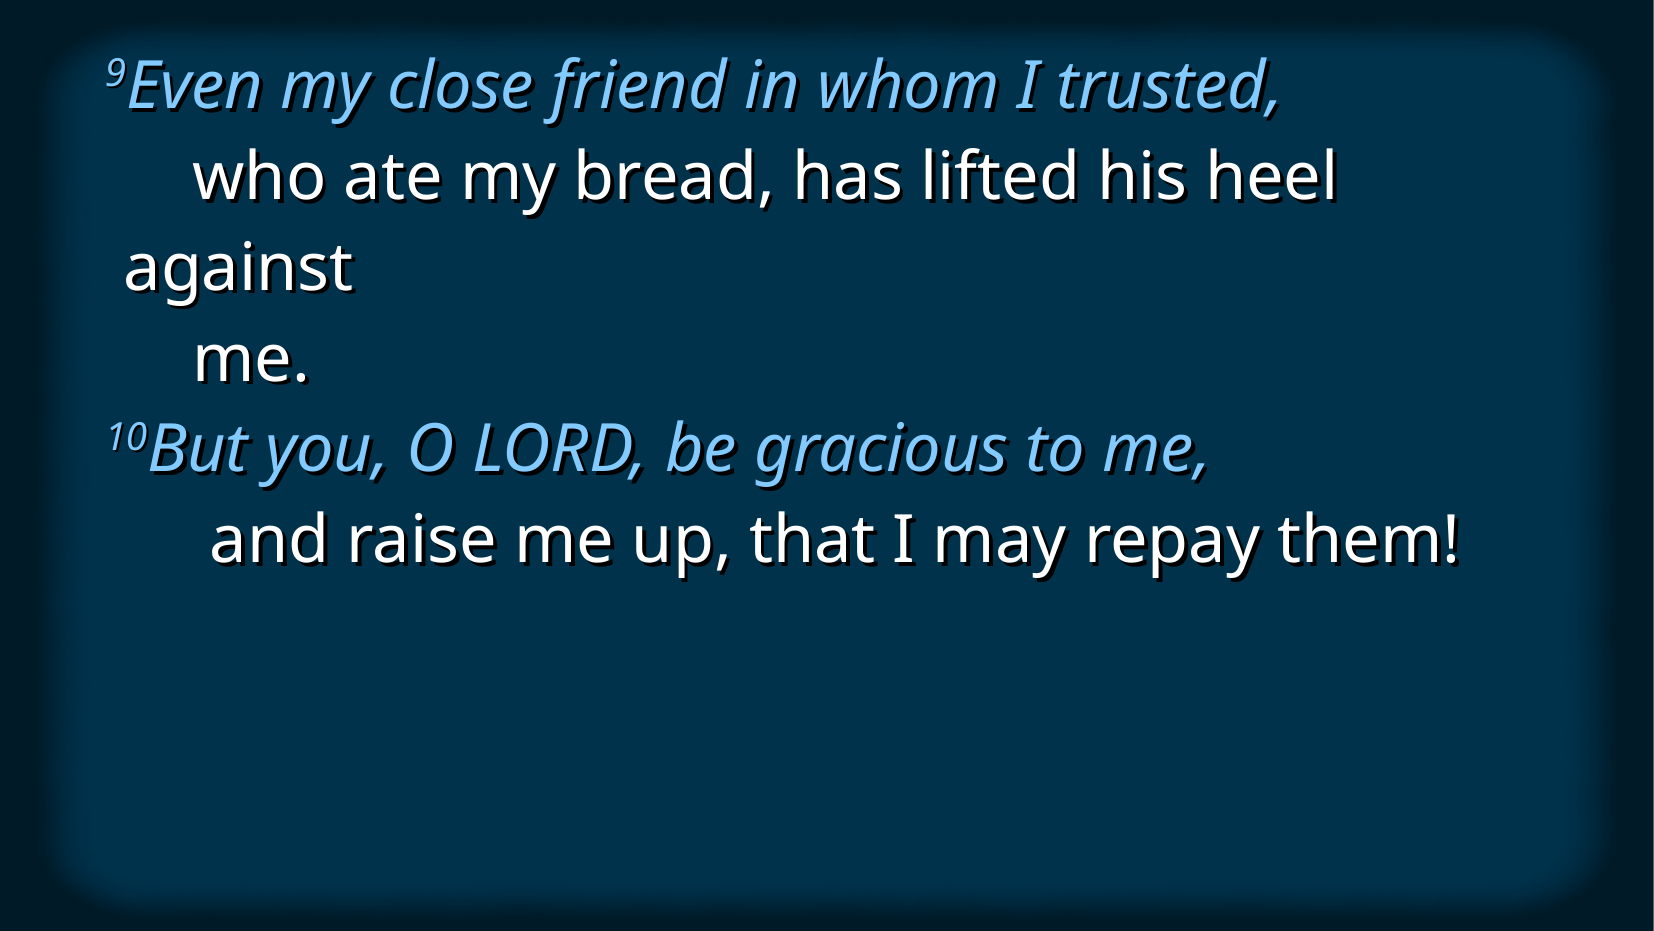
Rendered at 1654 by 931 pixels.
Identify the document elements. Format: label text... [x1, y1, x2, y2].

picture [0, 0, 1654, 931]
text_box 9Even my close friend in whom I trusted, who ate my bread, has lifted his heel against me. 10But you, O LORD, be gracious to me, and raise me up, that I may repay them! [90, 30, 1576, 489]
